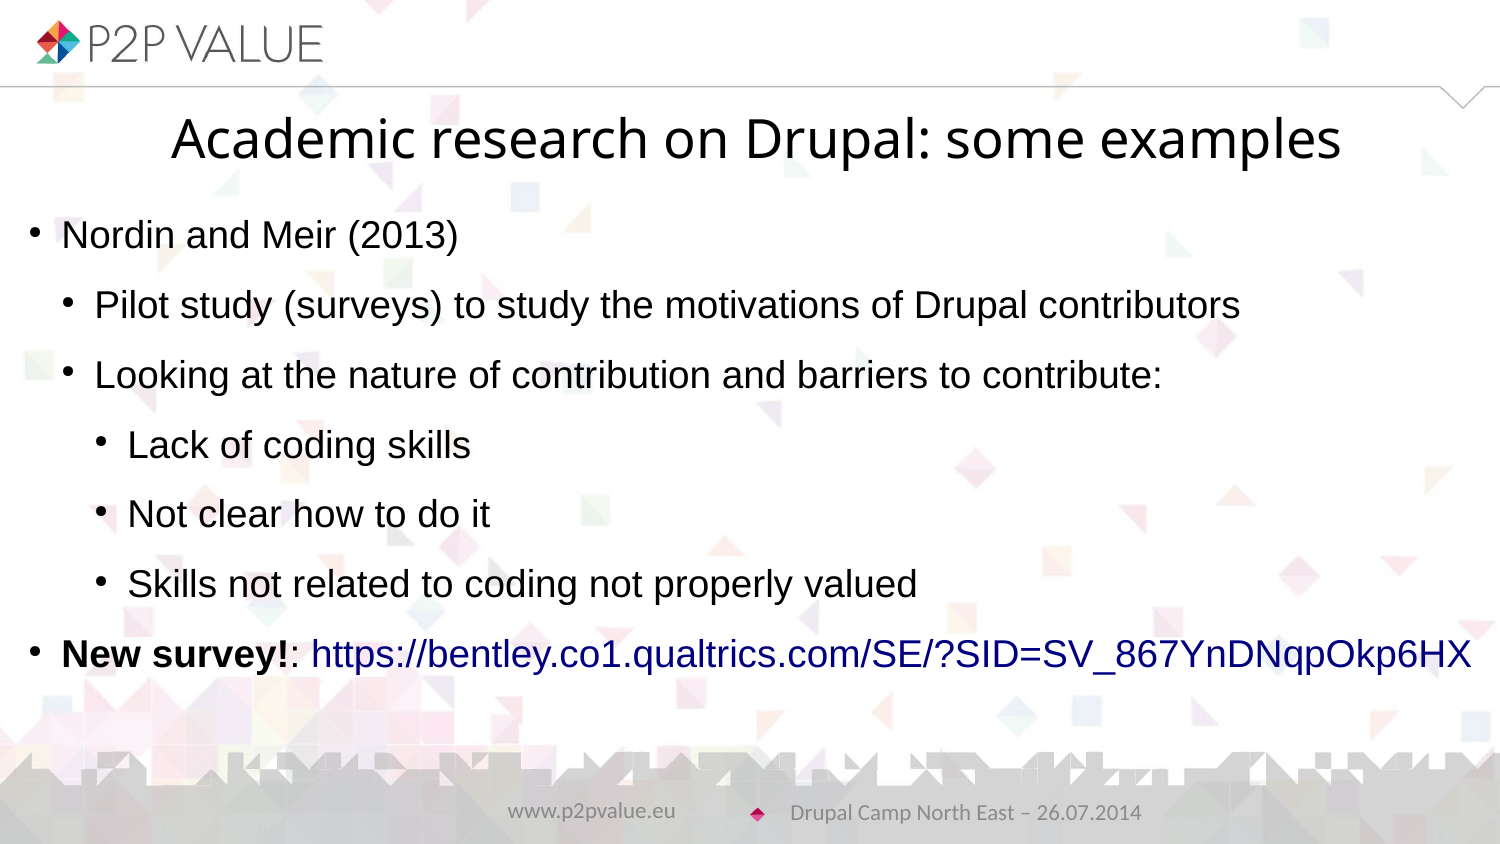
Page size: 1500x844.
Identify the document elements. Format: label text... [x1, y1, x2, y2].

picture [0, 0, 1500, 844]
text_box Drupal Camp North East – 26.07.2014 [777, 788, 1470, 834]
subtitle Nordin and Meir (2013) Pilot study (surveys) to study the motivations of Drupal contributors Looking at the nature of contribution and barriers to contribute: Lack of coding skills Not clear how to do it Skills not related to coding not properly valued New survey!: https://bentley.co1.qualtrics.com/SE/?SID=SV_867YnDNqpOkp6HX [15, 180, 1496, 736]
text_box www.p2pvalue.eu [501, 789, 720, 829]
title Academic research on Drupal: some examples [60, 92, 1456, 181]
